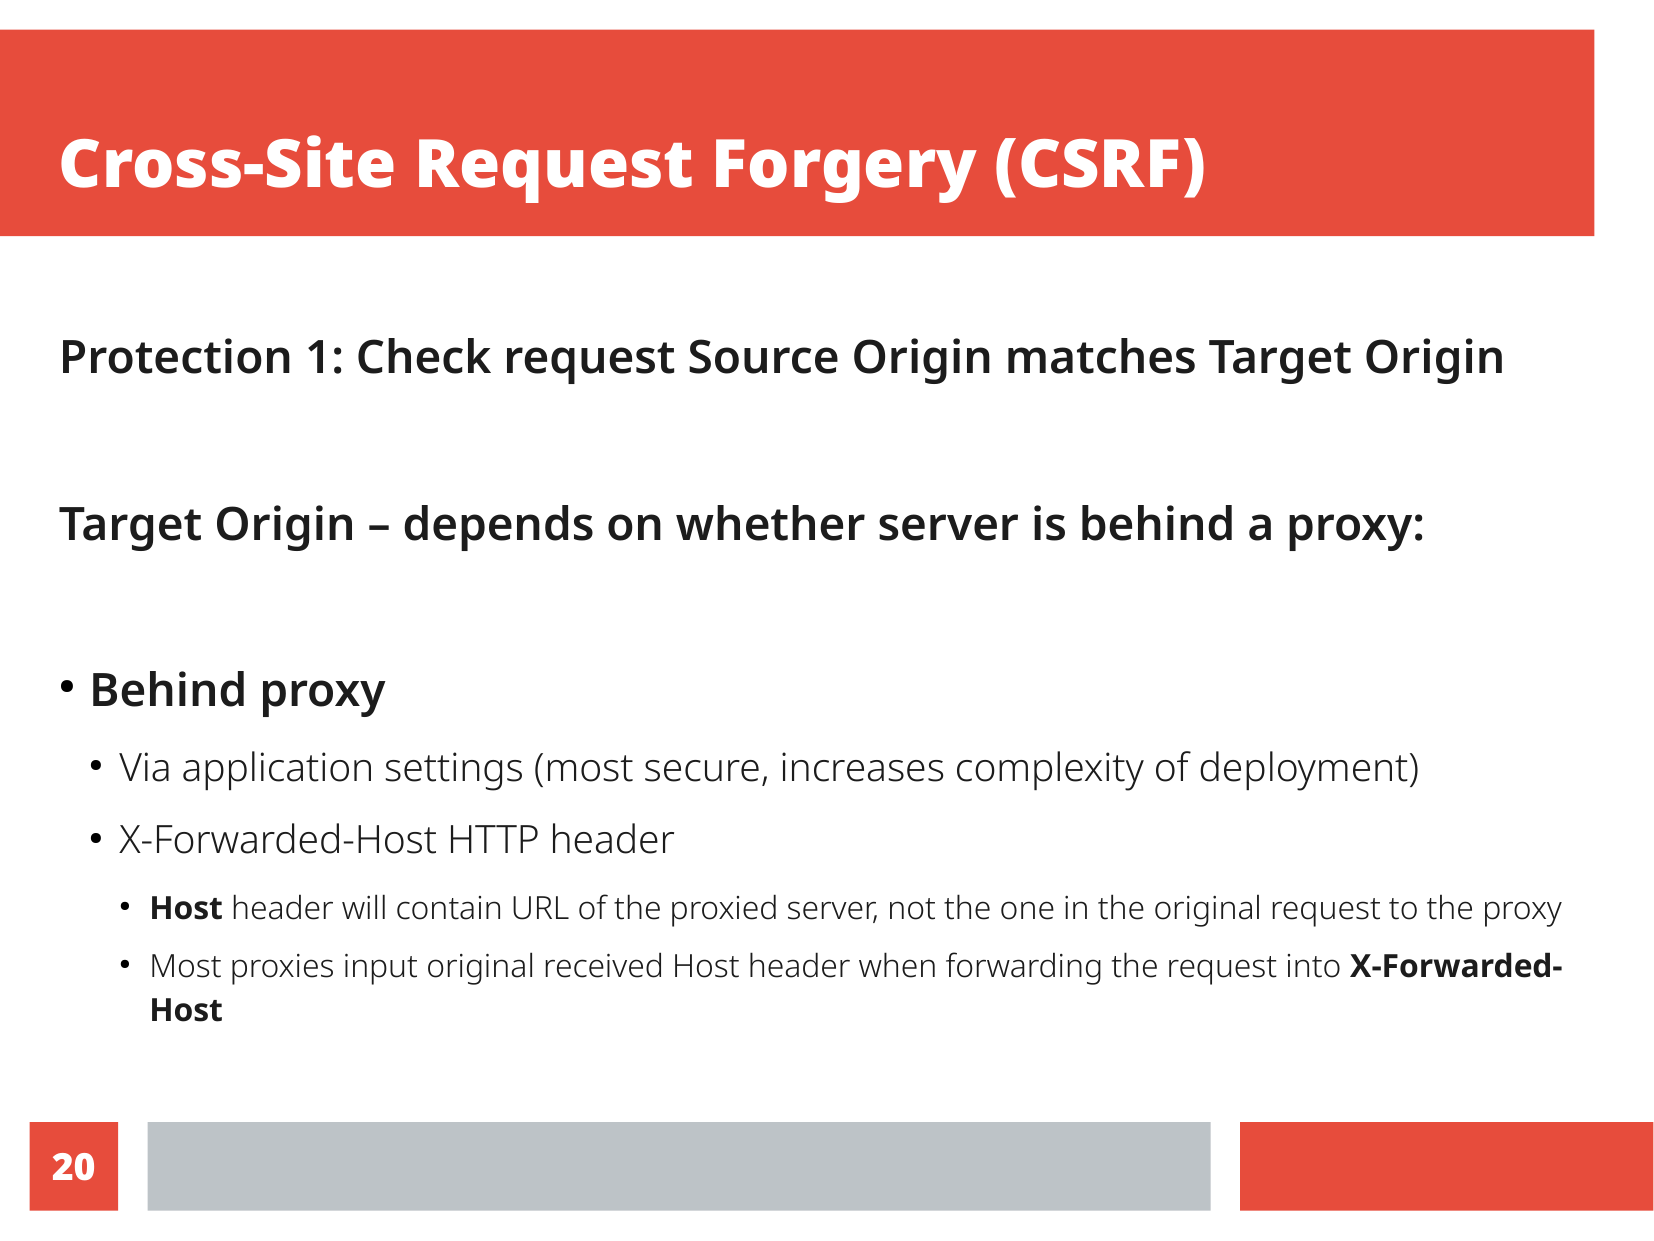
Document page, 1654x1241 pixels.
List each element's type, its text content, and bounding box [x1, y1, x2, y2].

title Cross-Site Request Forgery (CSRF) [59, 59, 1595, 207]
list Protection 1: Check request Source Origin matches Target Origin Target Origin – depends on whether server is behind a proxy: Behind proxy Via application settings (most secure, increases complexity of deployment) X-Forwarded-Host HTTP header Host header will contain URL of the proxied server, not the one in the original request to the proxy Most proxies input original received Host header when forwarding the request into X-Forwarded-Host [59, 324, 1565, 1093]
